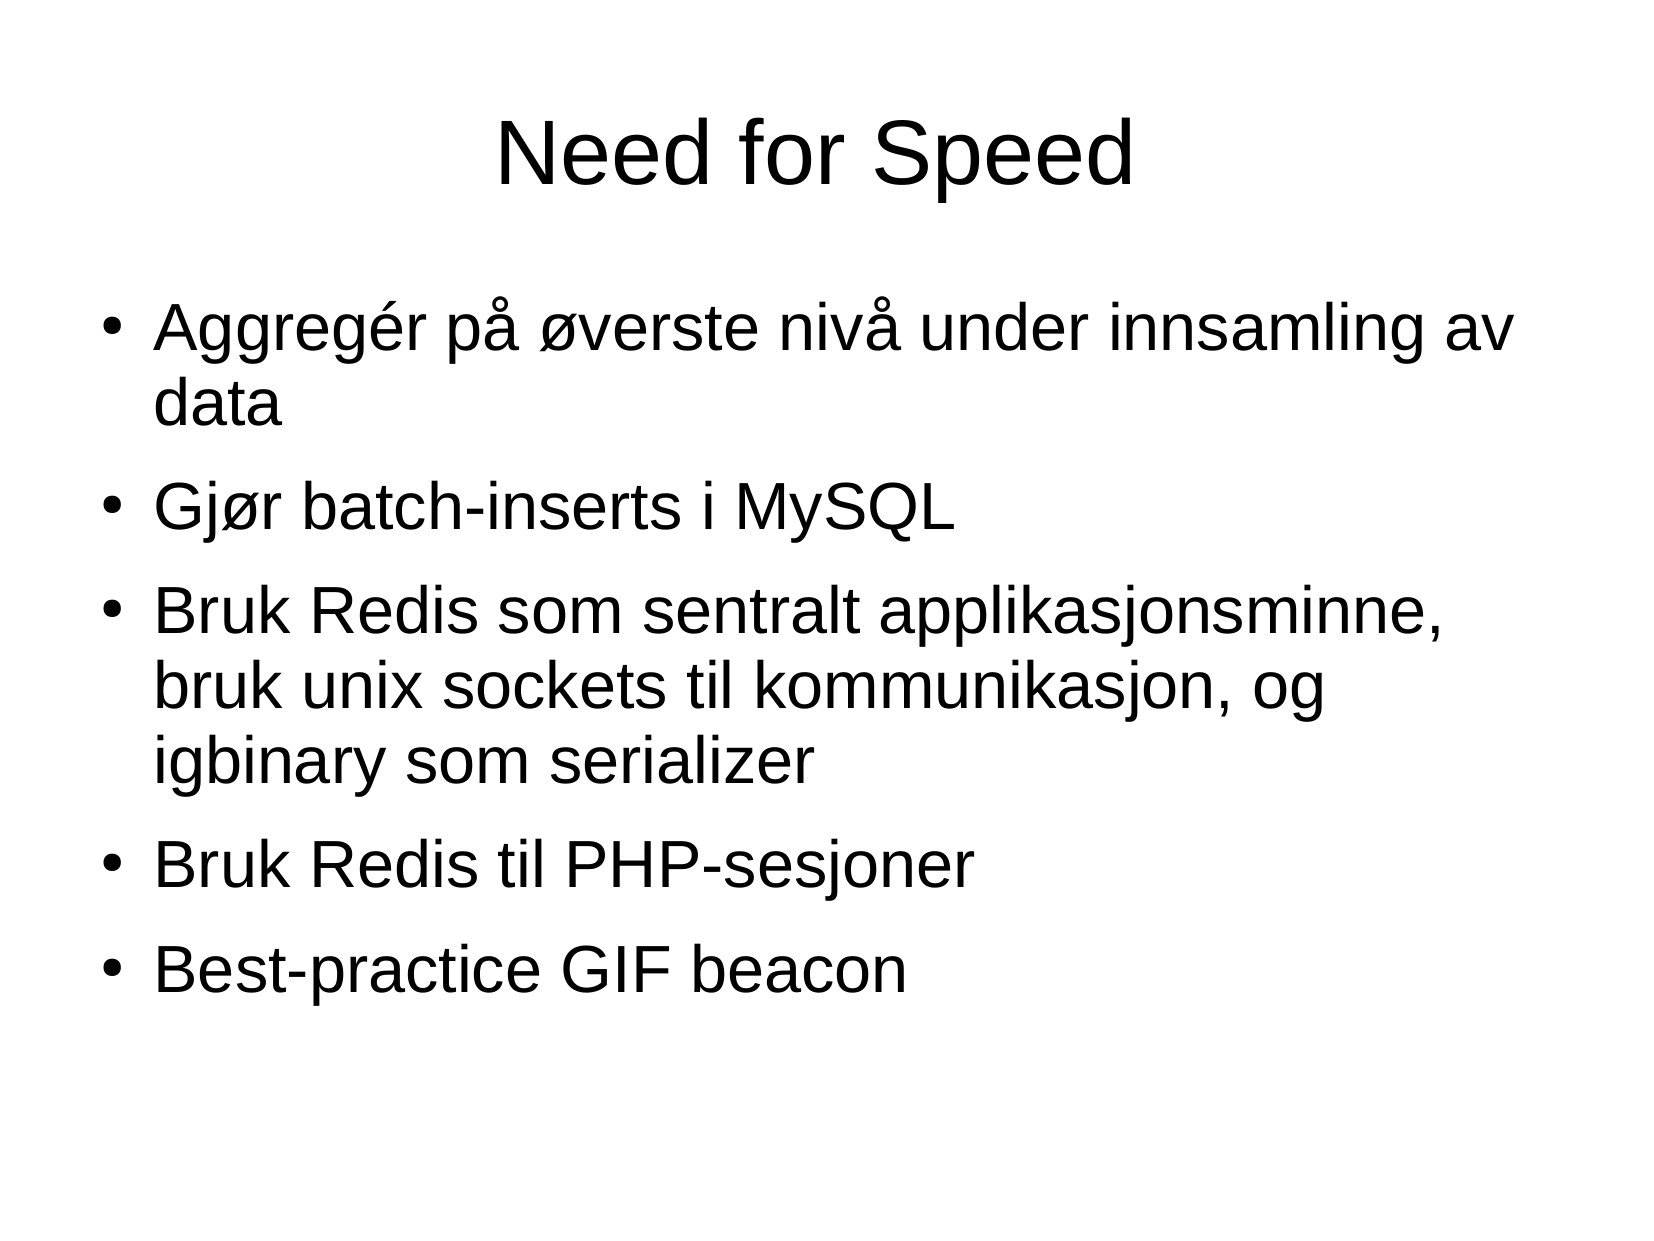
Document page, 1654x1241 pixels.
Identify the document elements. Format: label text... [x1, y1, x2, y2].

title Need for Speed [82, 49, 1571, 257]
list Aggregér på øverste nivå under innsamling av data Gjør batch-inserts i MySQL Bruk Redis som sentralt applikasjonsminne, bruk unix sockets til kommunikasjon, og igbinary som serializer Bruk Redis til PHP-sesjoner Best-practice GIF beacon [82, 290, 1571, 1010]
